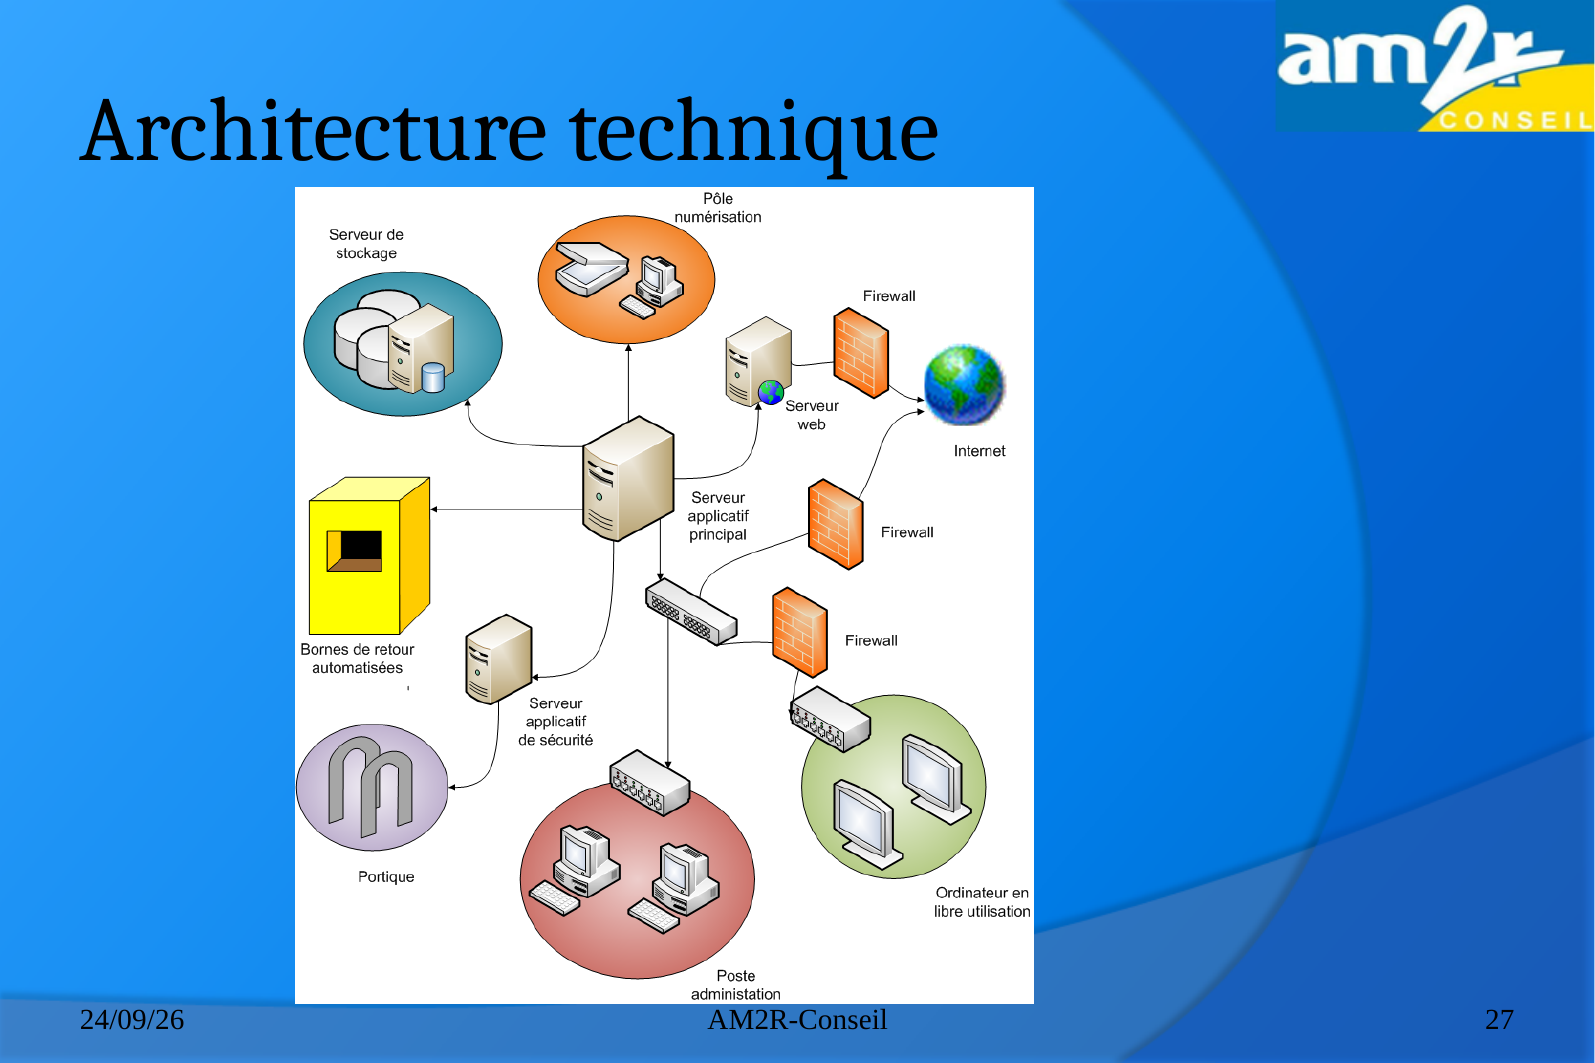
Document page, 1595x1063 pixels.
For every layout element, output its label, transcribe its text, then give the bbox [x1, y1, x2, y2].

title Architecture technique [79, 42, 1241, 220]
picture [0, 0, 1595, 1063]
